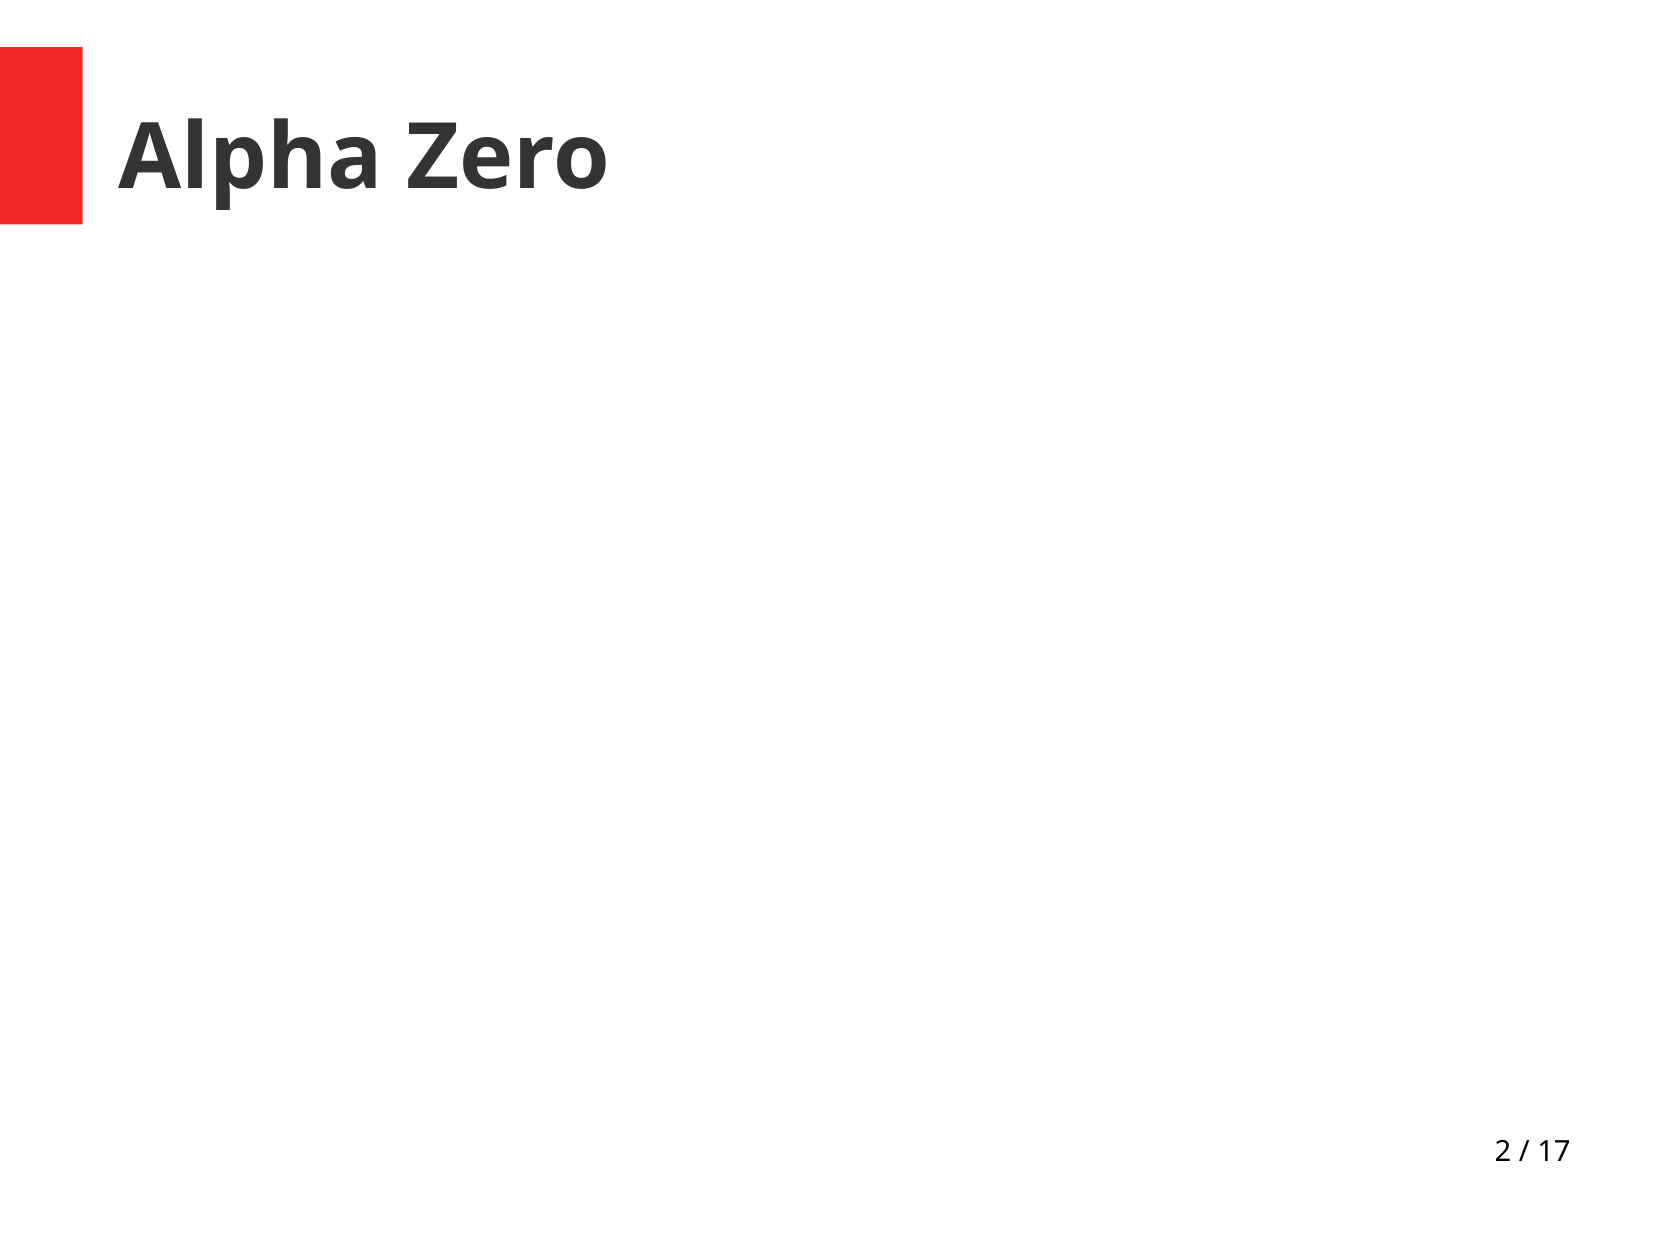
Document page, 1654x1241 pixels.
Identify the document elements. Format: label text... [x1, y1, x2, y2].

title Alpha Zero [118, 49, 1571, 257]
